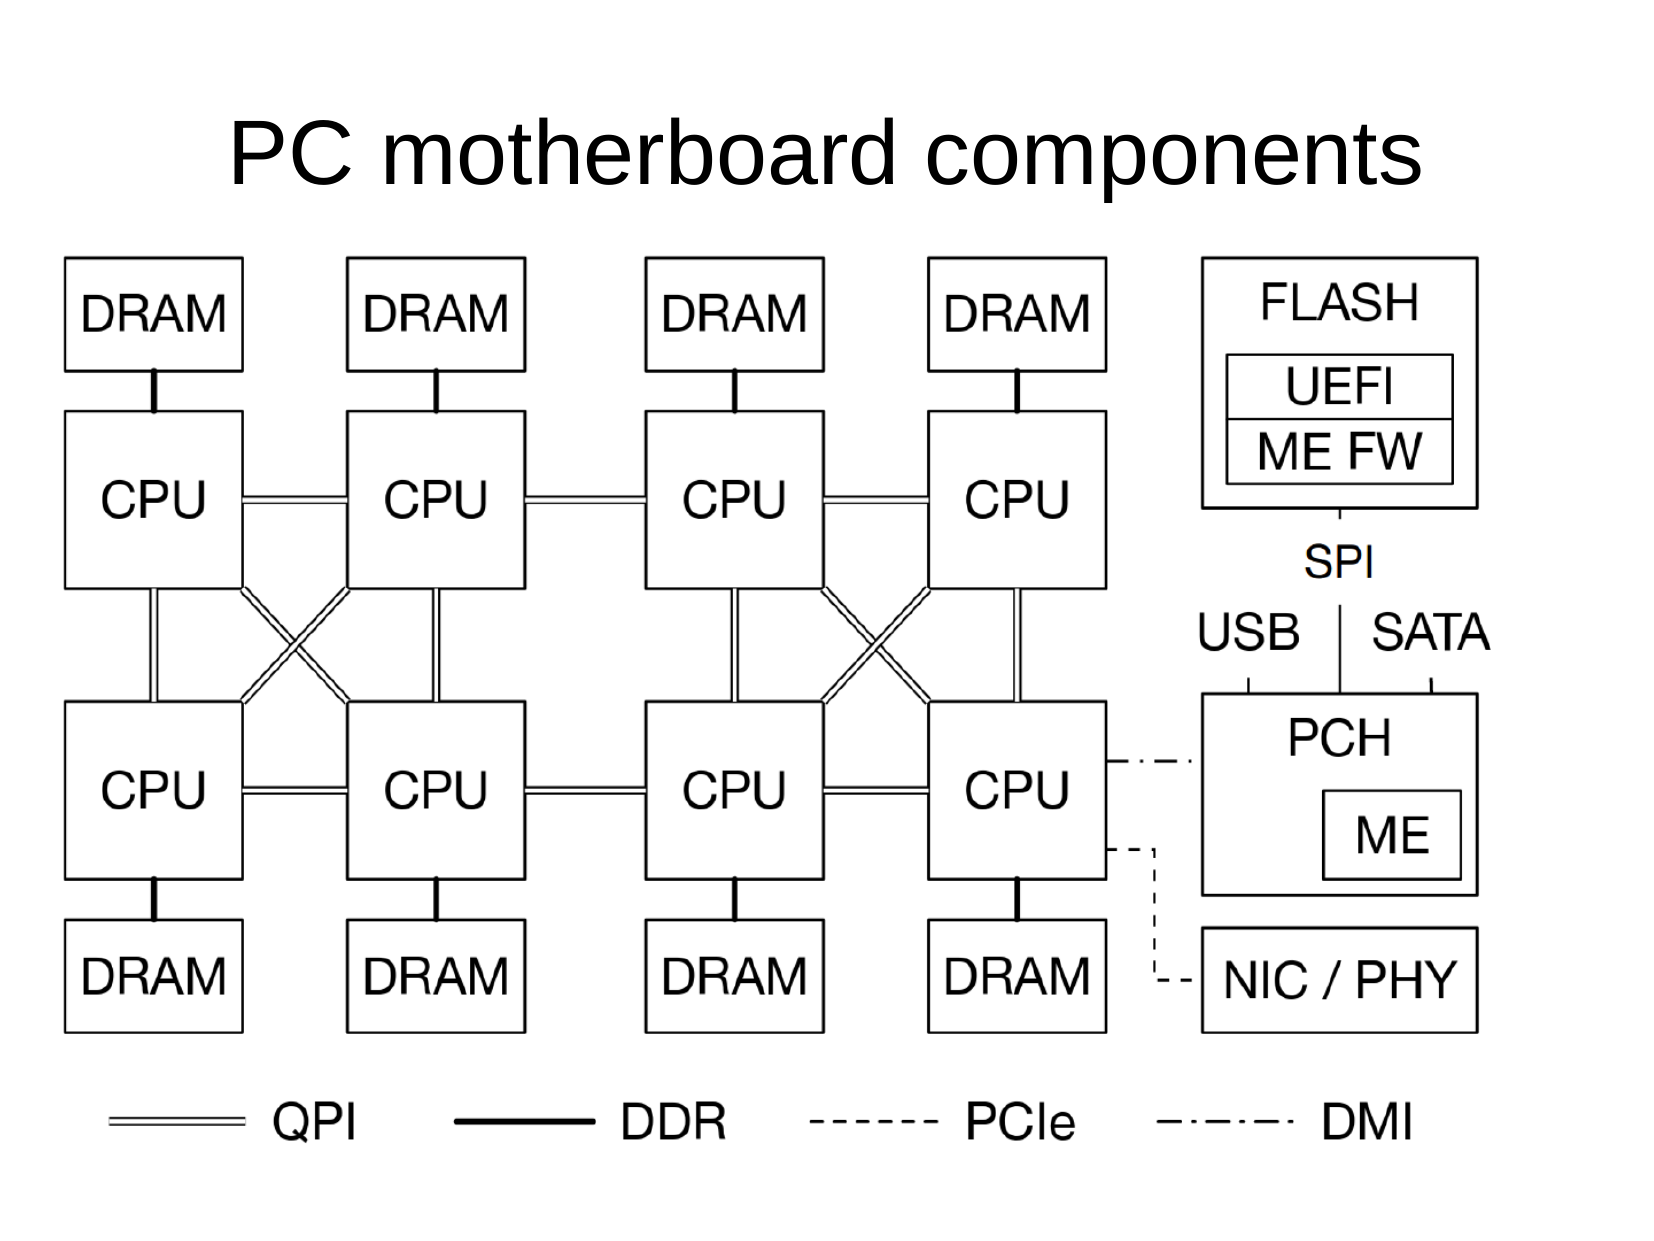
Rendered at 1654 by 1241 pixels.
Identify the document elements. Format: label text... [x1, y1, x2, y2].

title PC motherboard components [82, 49, 1571, 257]
picture [37, 225, 1545, 1201]
